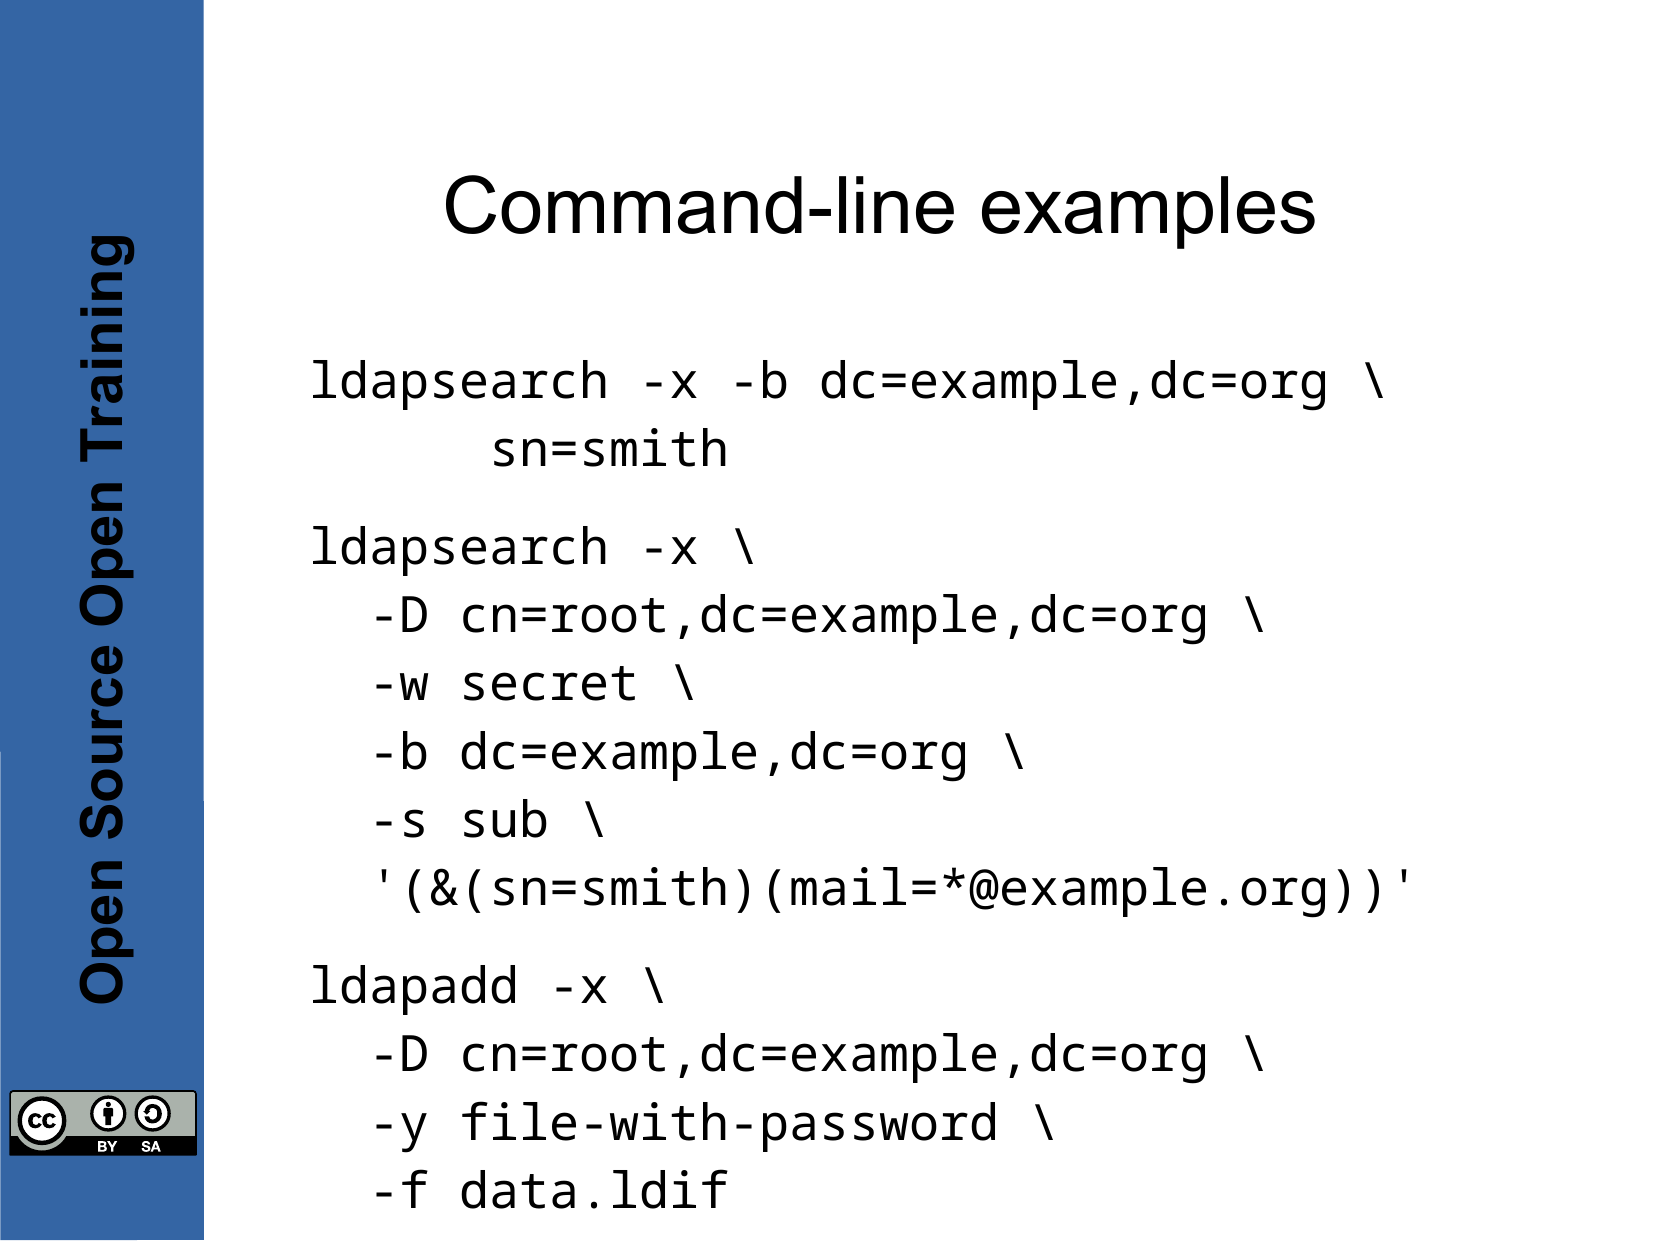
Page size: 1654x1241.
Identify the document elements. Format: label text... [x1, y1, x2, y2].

title Command-line examples [227, 102, 1534, 310]
list ldapsearch -x -b dc=example,dc=org \ sn=smith ldapsearch -x \ -D cn=root,dc=example,dc=org \ -w secret \ -b dc=example,dc=org \ -s sub \ '(&(sn=smith)(mail=*@example.org))' ldapadd -x \ -D cn=root,dc=example,dc=org \ -y file-with-password \ -f data.ldif [238, 344, 1534, 1161]
